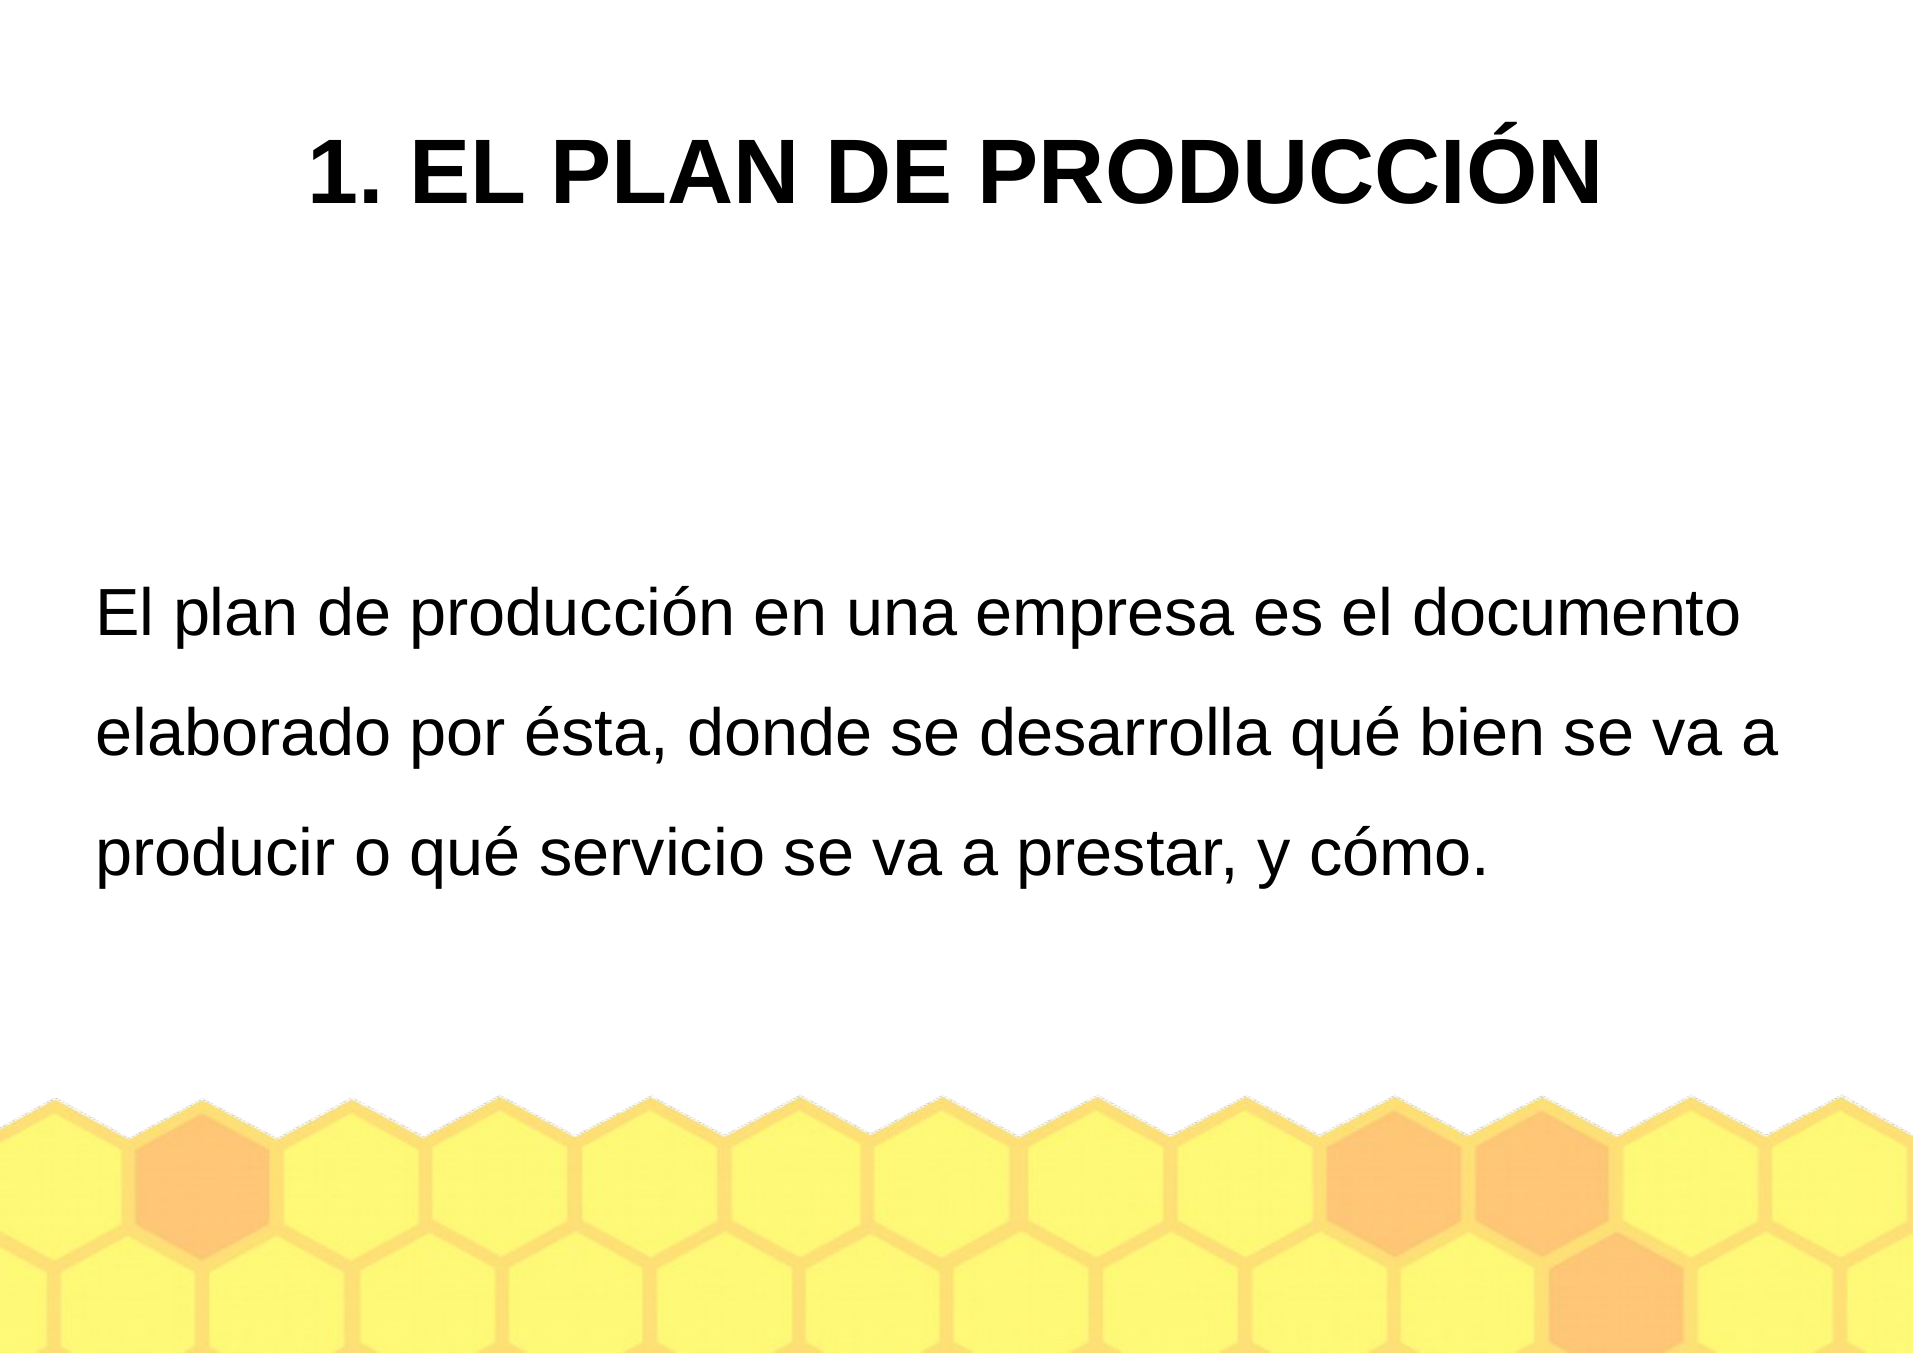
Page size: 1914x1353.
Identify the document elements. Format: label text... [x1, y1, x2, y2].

title 1. EL PLAN DE PRODUCCIÓN [95, 53, 1818, 280]
list El plan de producción en una empresa es el documento elaborado por ésta, donde se desarrolla qué bien se va a producir o qué servicio se va a prestar, y cómo. [95, 316, 1818, 1101]
picture [0, 1092, 1913, 1353]
